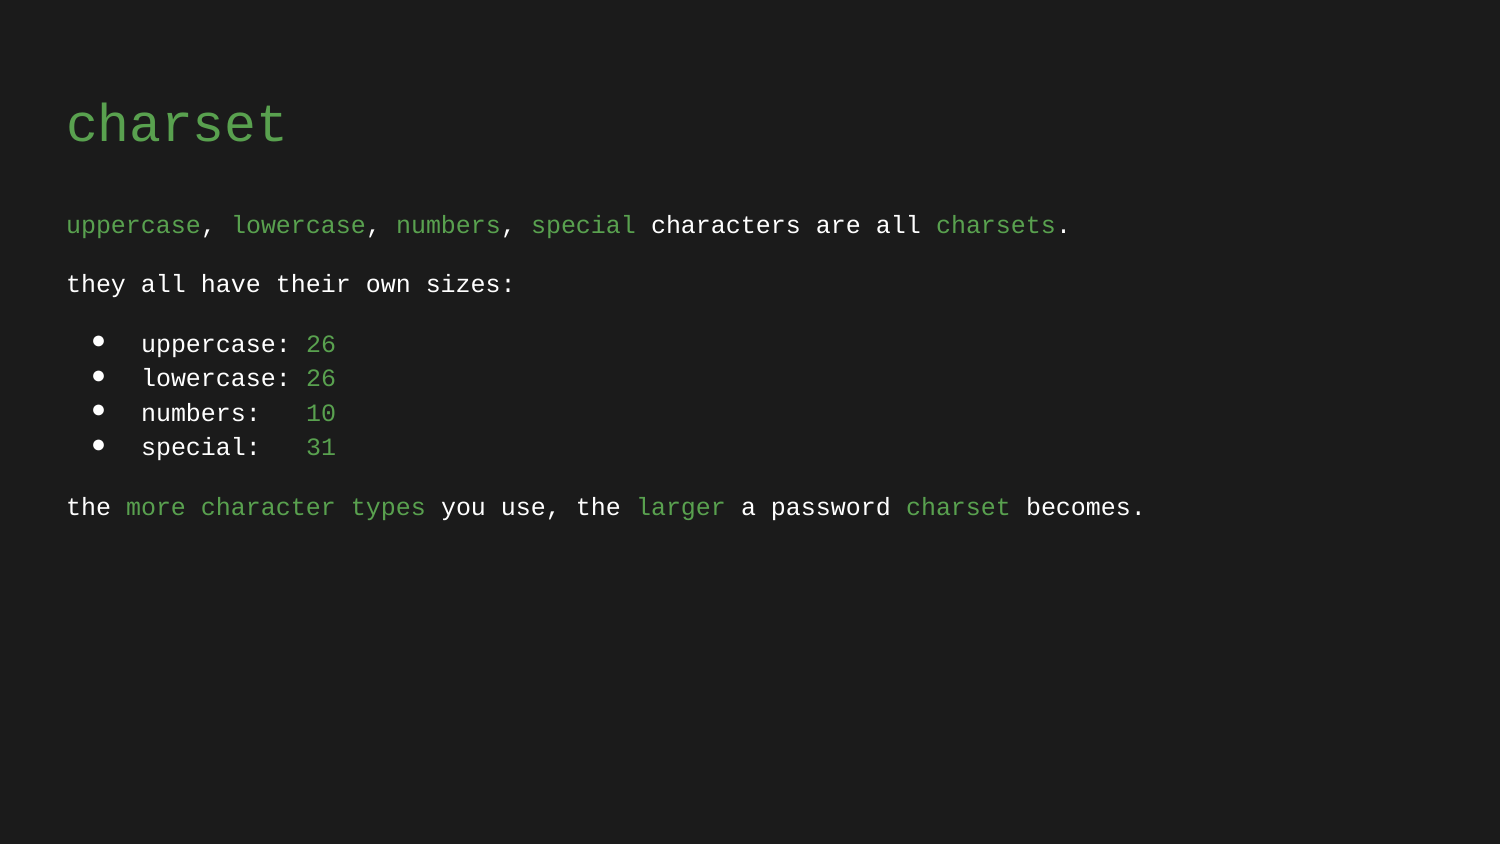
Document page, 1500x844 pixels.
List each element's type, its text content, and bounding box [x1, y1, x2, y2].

list uppercase, lowercase, numbers, special characters are all charsets. they all have their own sizes: uppercase: 26 lowercase: 26 numbers: 10 special: 31 the more character types you use, the larger a password charset becomes. [51, 189, 1449, 750]
title charset [51, 72, 1449, 167]
